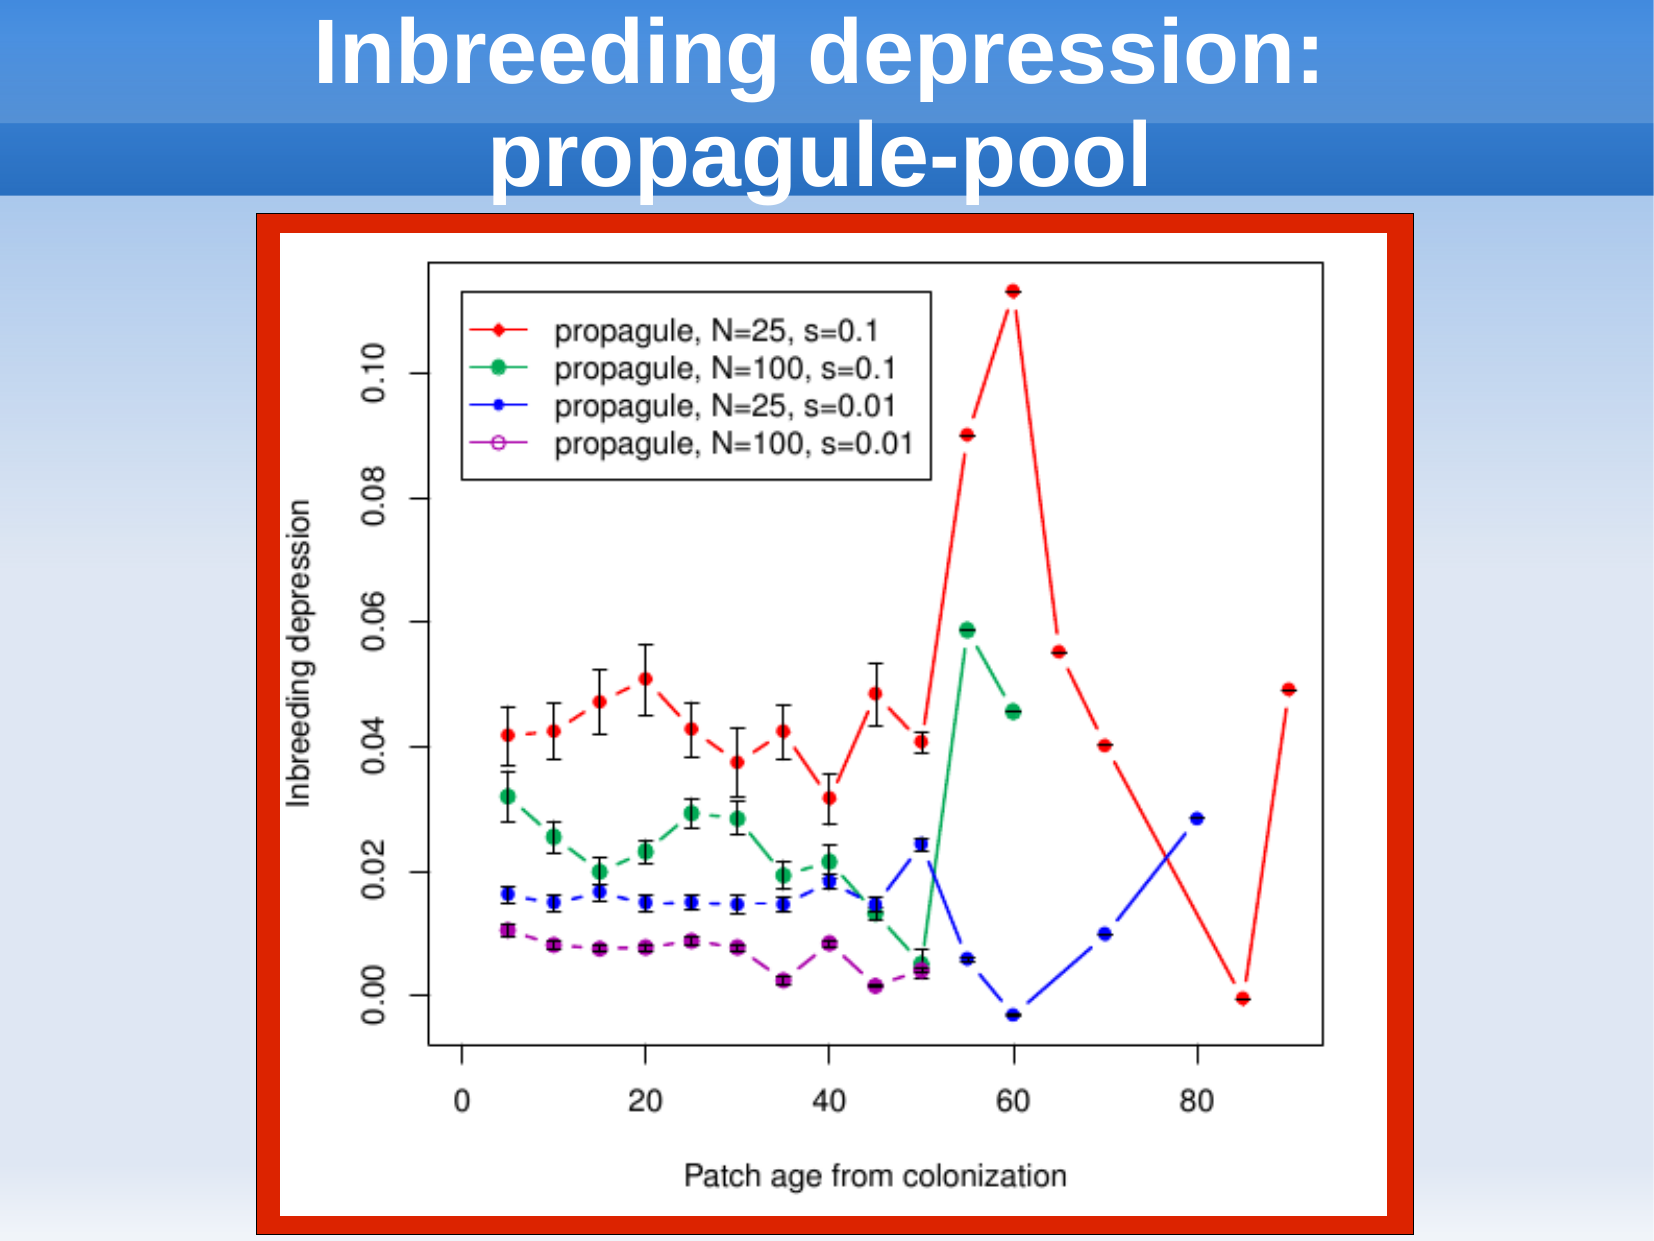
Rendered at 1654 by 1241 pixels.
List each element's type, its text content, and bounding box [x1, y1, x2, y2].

title Inbreeding depression: propagule-pool [76, 0, 1565, 208]
picture [0, 0, 1654, 1241]
text_box [256, 213, 1414, 1235]
